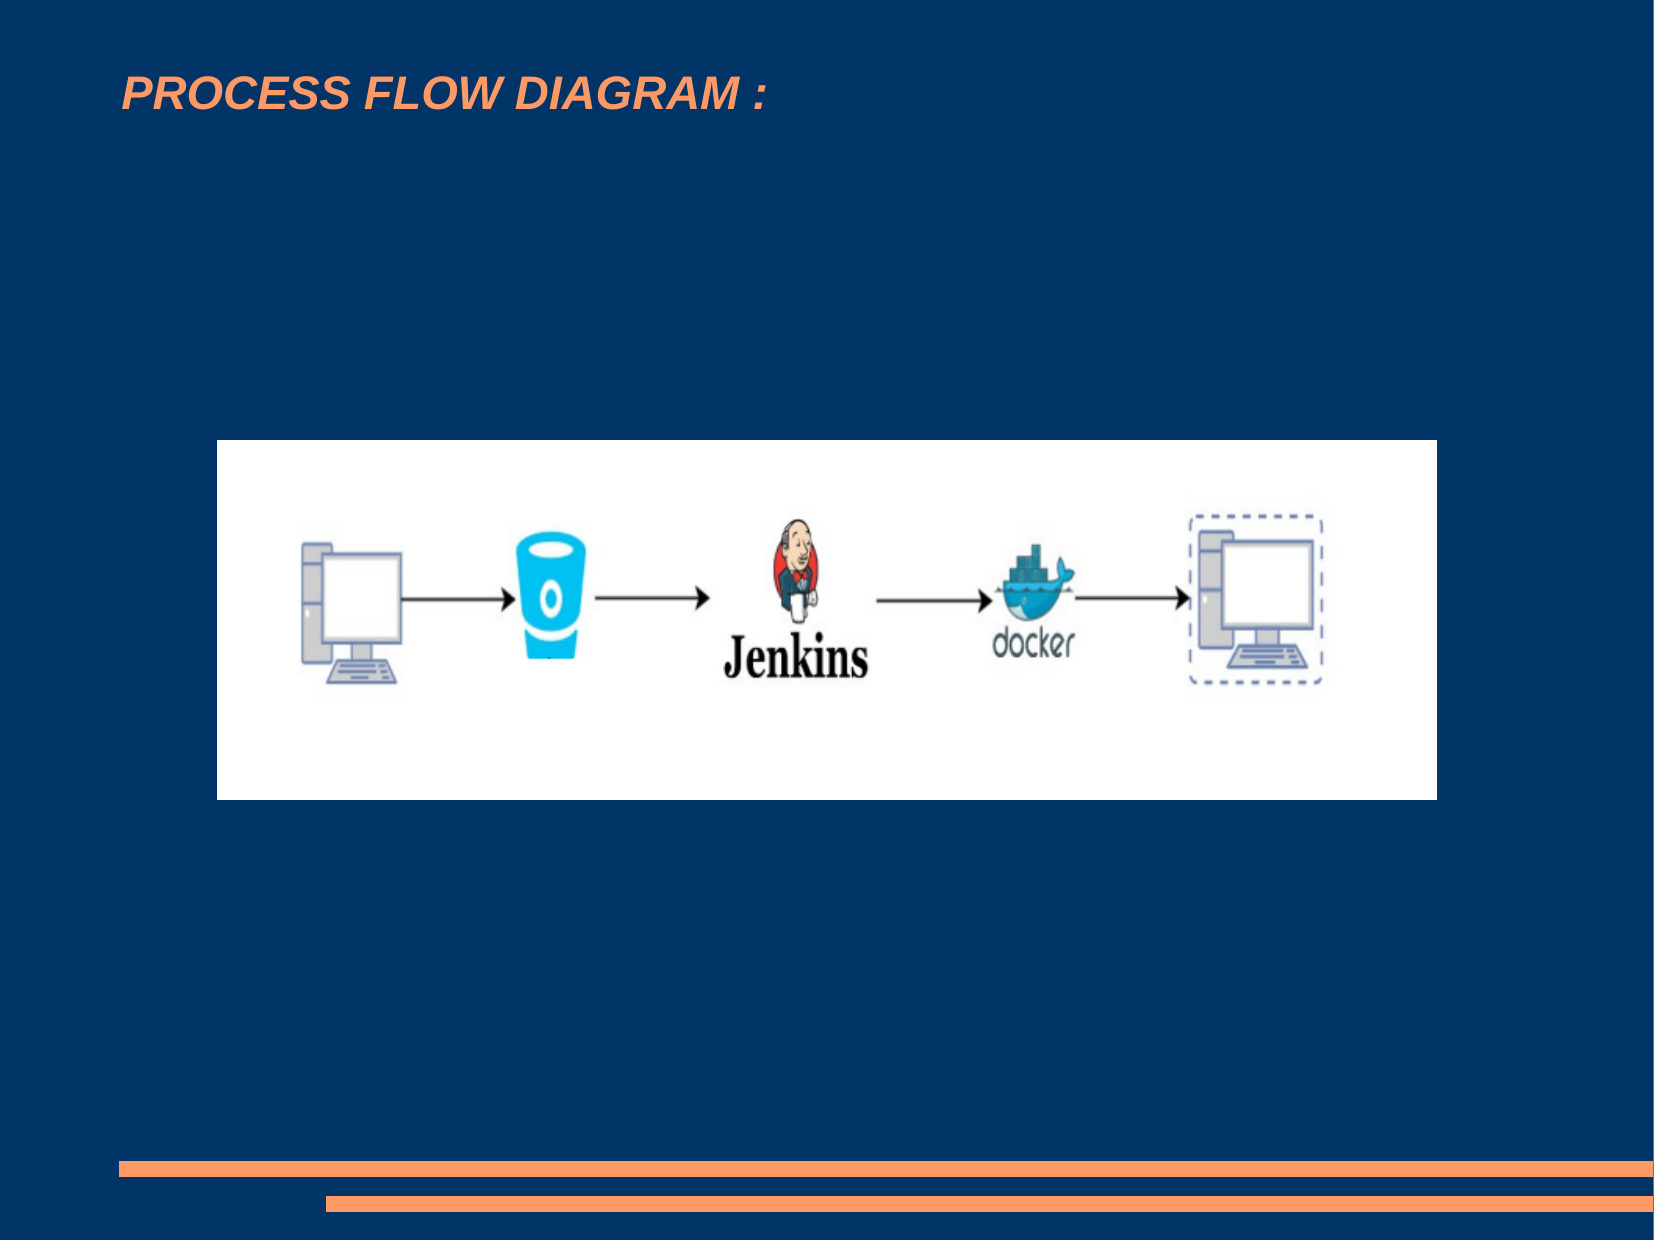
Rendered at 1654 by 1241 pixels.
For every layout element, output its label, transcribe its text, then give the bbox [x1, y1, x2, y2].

picture [217, 440, 1437, 800]
title PROCESS FLOW DIAGRAM : [121, 0, 1534, 195]
